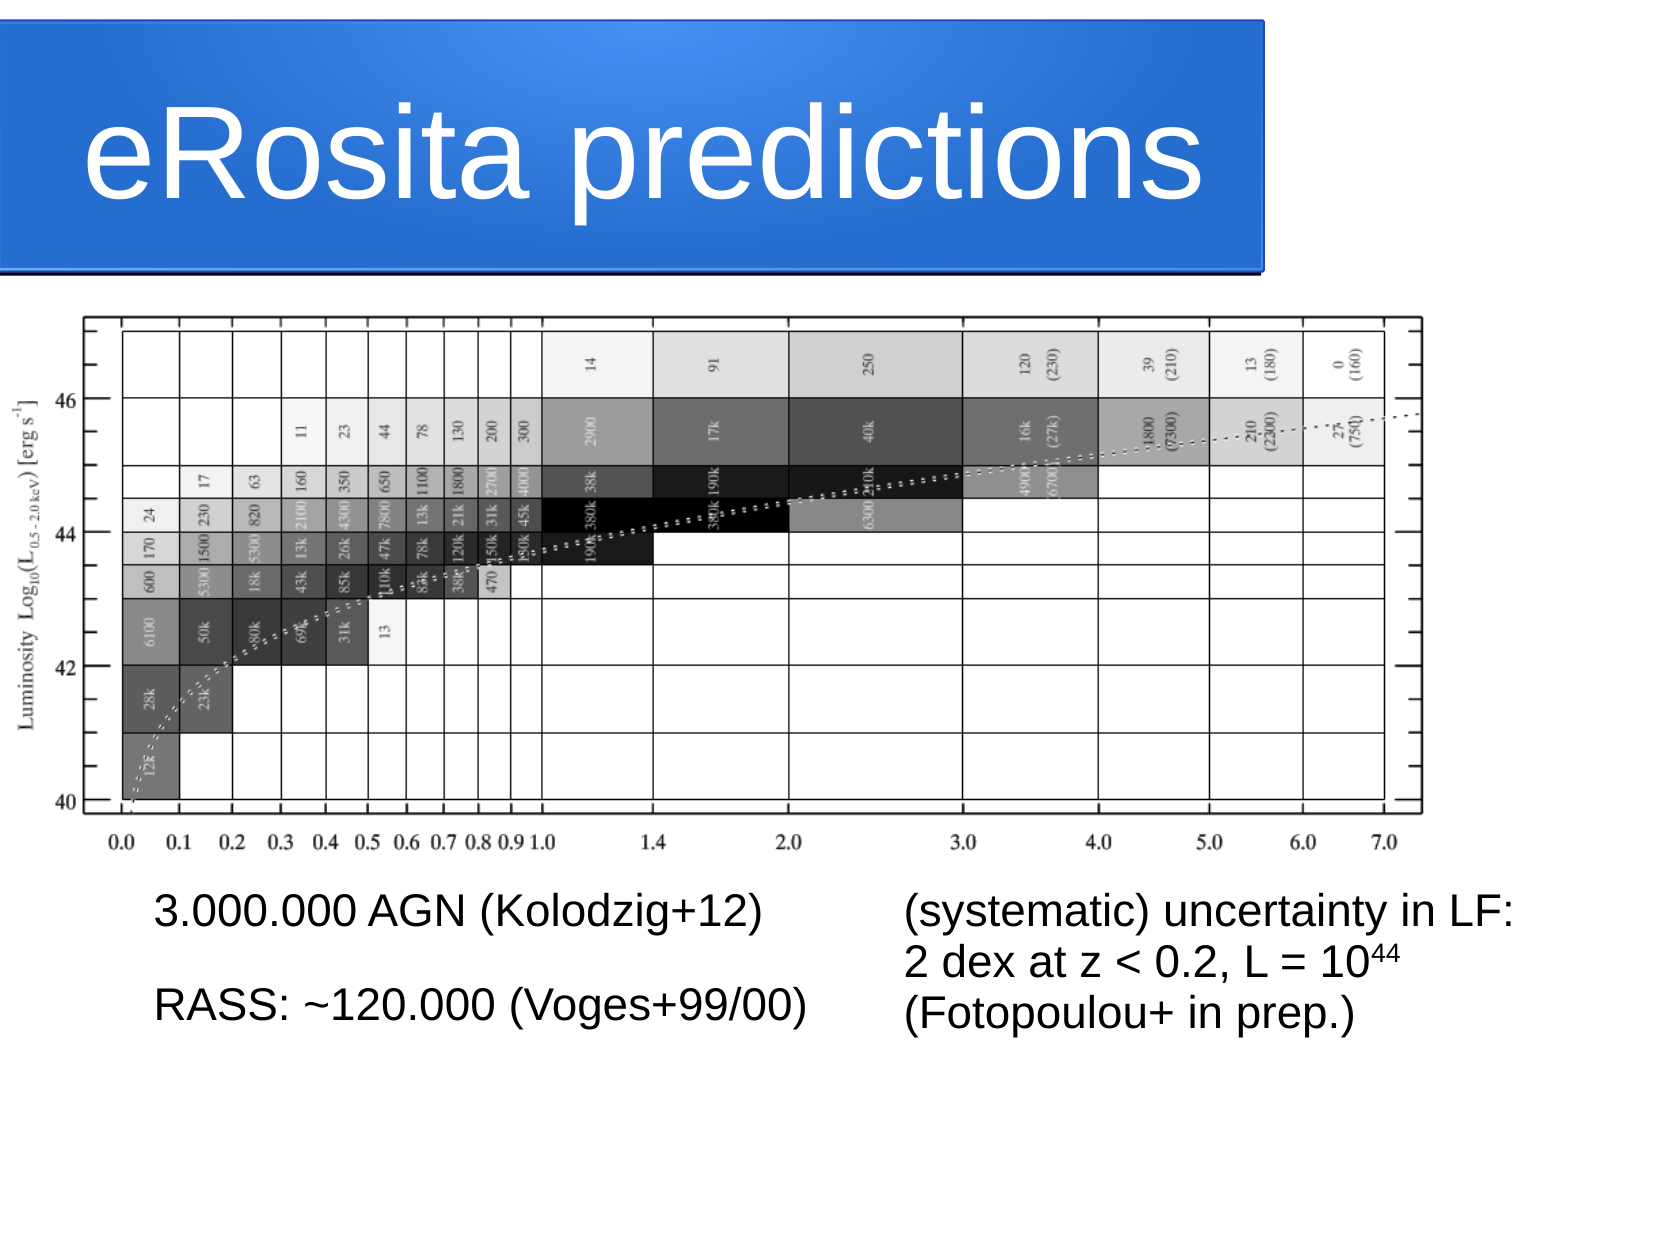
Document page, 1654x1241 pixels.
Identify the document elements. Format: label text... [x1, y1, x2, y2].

title eRosita predictions [82, 49, 1250, 257]
list 3.000.000 AGN (Kolodzig+12) RASS: ~120.000 (Voges+99/00) [82, 885, 826, 1241]
picture [0, 301, 1441, 856]
list (systematic) uncertainty in LF: 2 dex at z < 0.2, L = 1044 (Fotopoulou+ in prep.) [832, 885, 1576, 1241]
